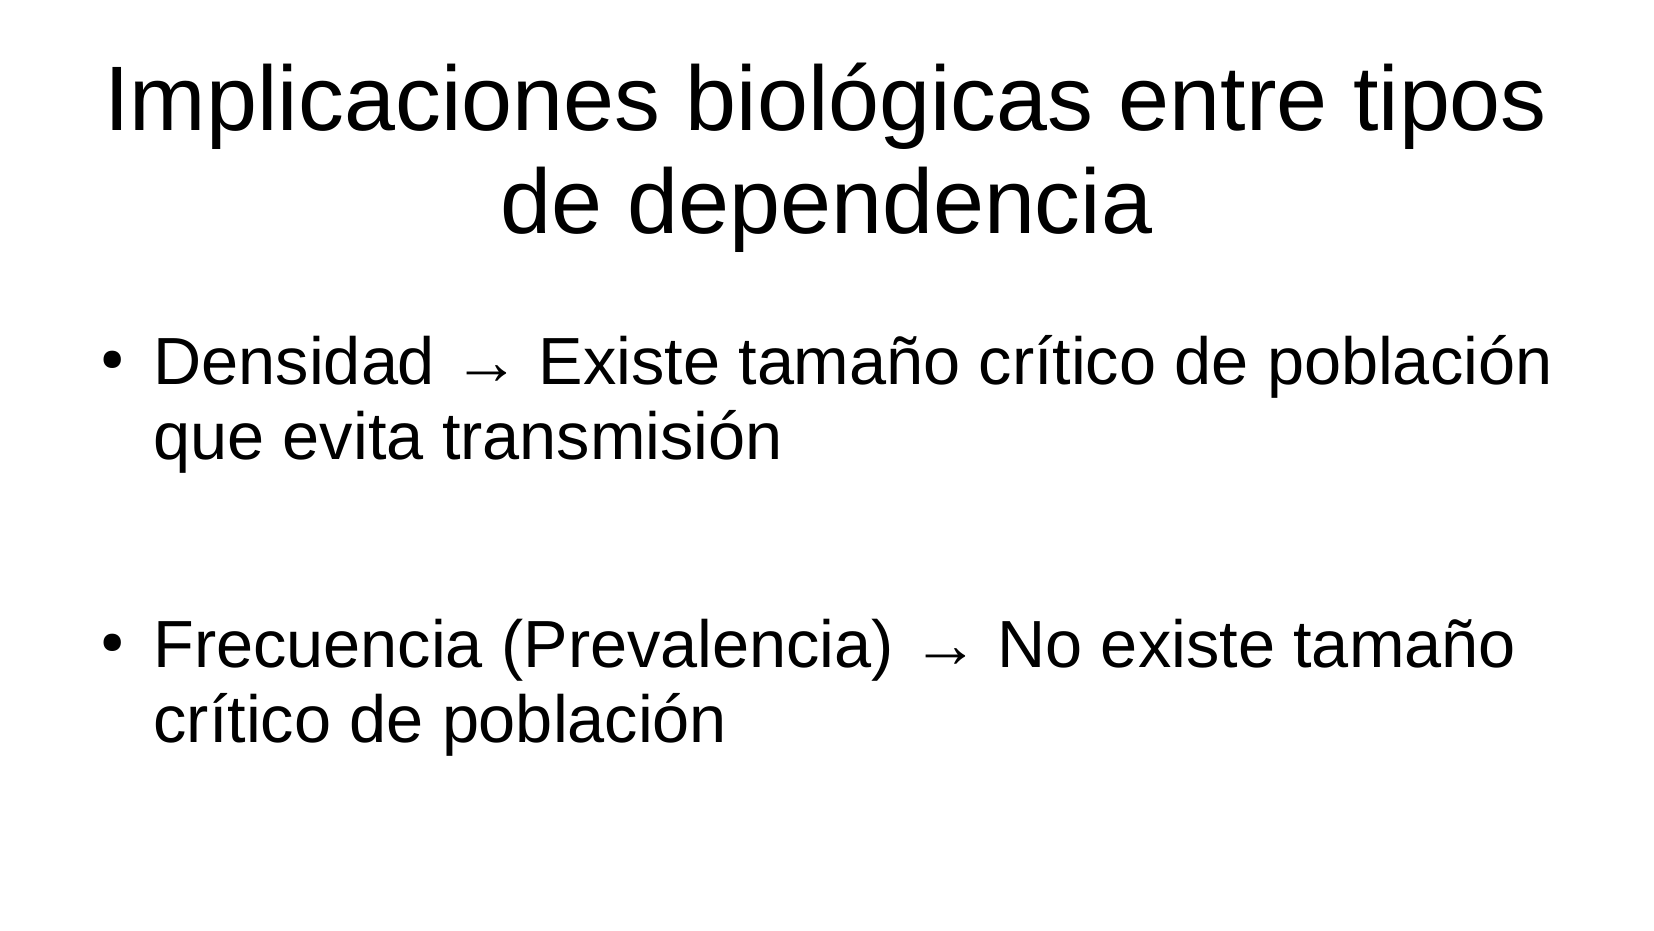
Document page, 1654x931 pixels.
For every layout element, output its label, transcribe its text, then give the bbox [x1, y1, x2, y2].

title Implicaciones biológicas entre tipos de dependencia [82, 47, 1571, 253]
list Densidad → Existe tamaño crítico de población que evita transmisión Frecuencia (Prevalencia) → No existe tamaño crítico de población [82, 323, 1571, 864]
